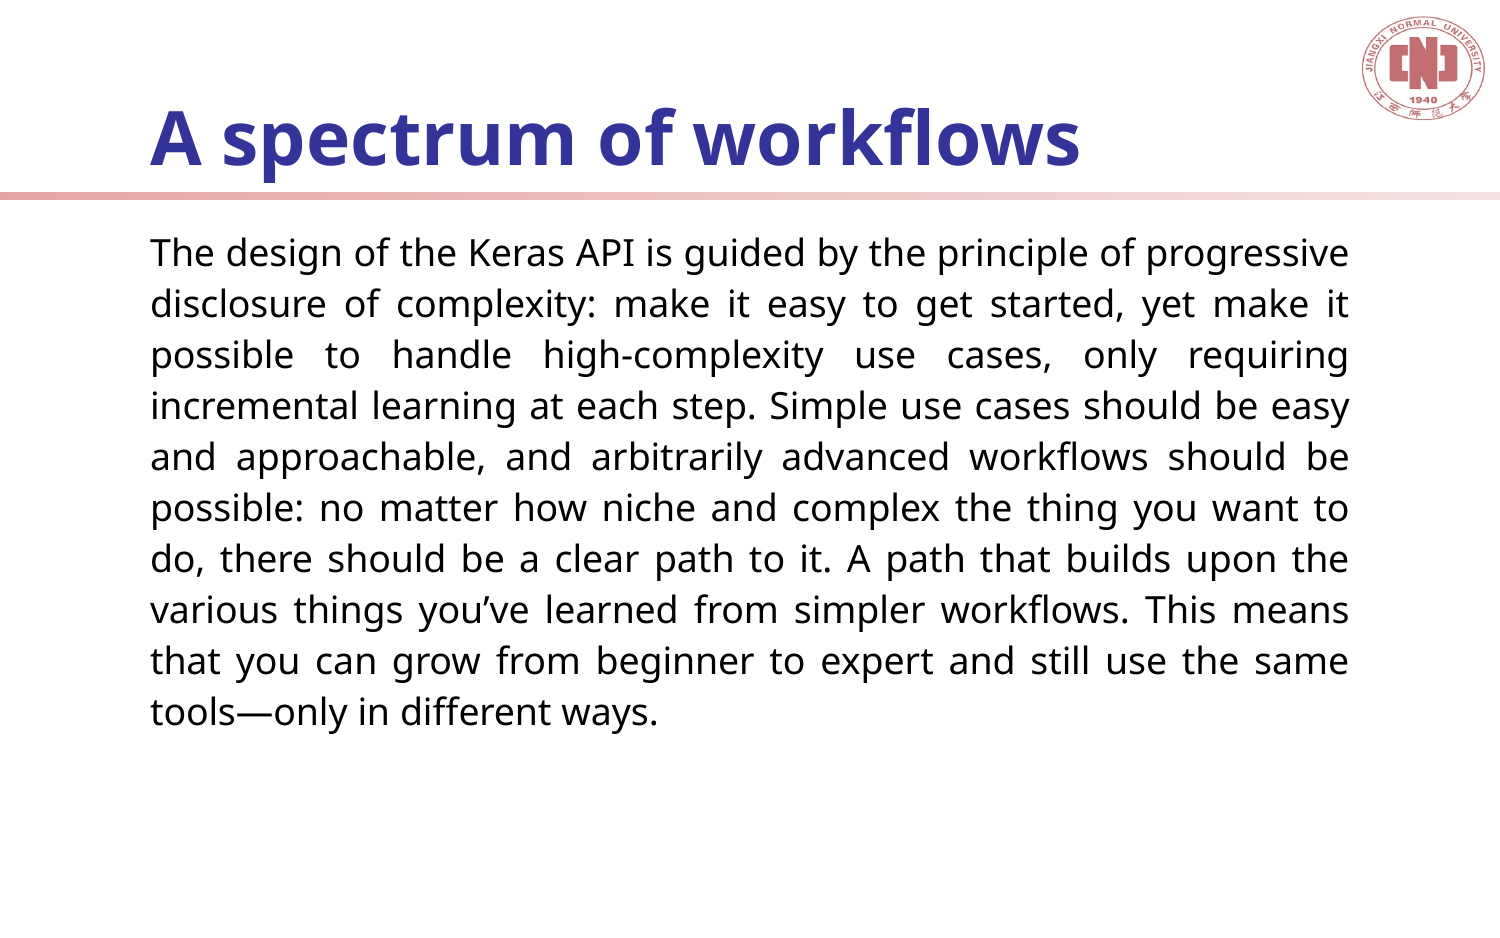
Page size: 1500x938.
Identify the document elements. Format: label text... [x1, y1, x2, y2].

picture [1360, 15, 1486, 121]
list The design of the Keras API is guided by the principle of progressive disclosure of complexity: make it easy to get started, yet make it possible to handle high-complexity use cases, only requiring incremental learning at each step. Simple use cases should be easy and approachable, and arbitrarily advanced workflows should be possible: no matter how niche and complex the thing you want to do, there should be a clear path to it. A path that builds upon the various things you’ve learned from simpler workflows. This means that you can grow from beginner to expert and still use the same tools—only in different ways. [150, 226, 1351, 853]
title A spectrum of workflows [150, 99, 1351, 188]
